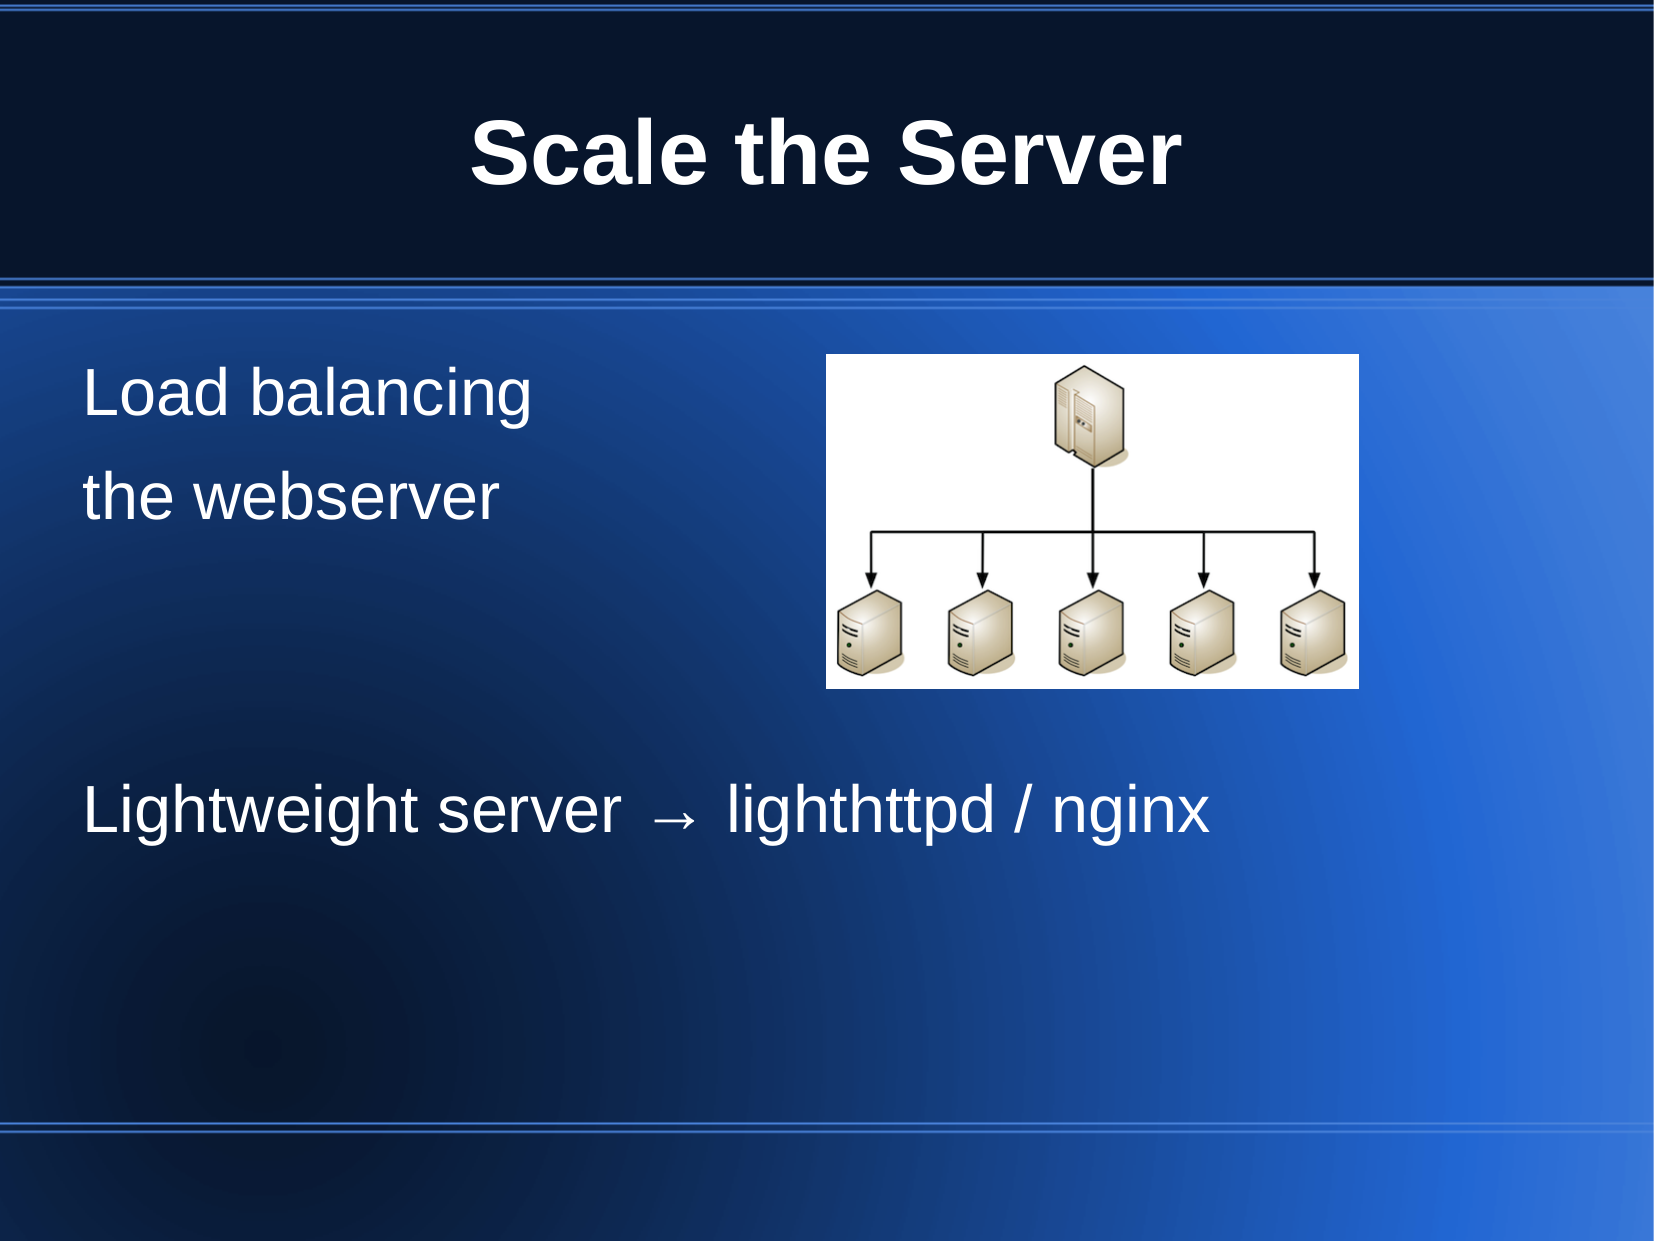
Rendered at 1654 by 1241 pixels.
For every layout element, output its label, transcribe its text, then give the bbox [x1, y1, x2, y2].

title Scale the Server [82, 49, 1571, 257]
picture [0, 0, 1654, 1241]
list Load balancing the webserver Lightweight server → lighthttpd / nginx [82, 355, 1565, 1174]
